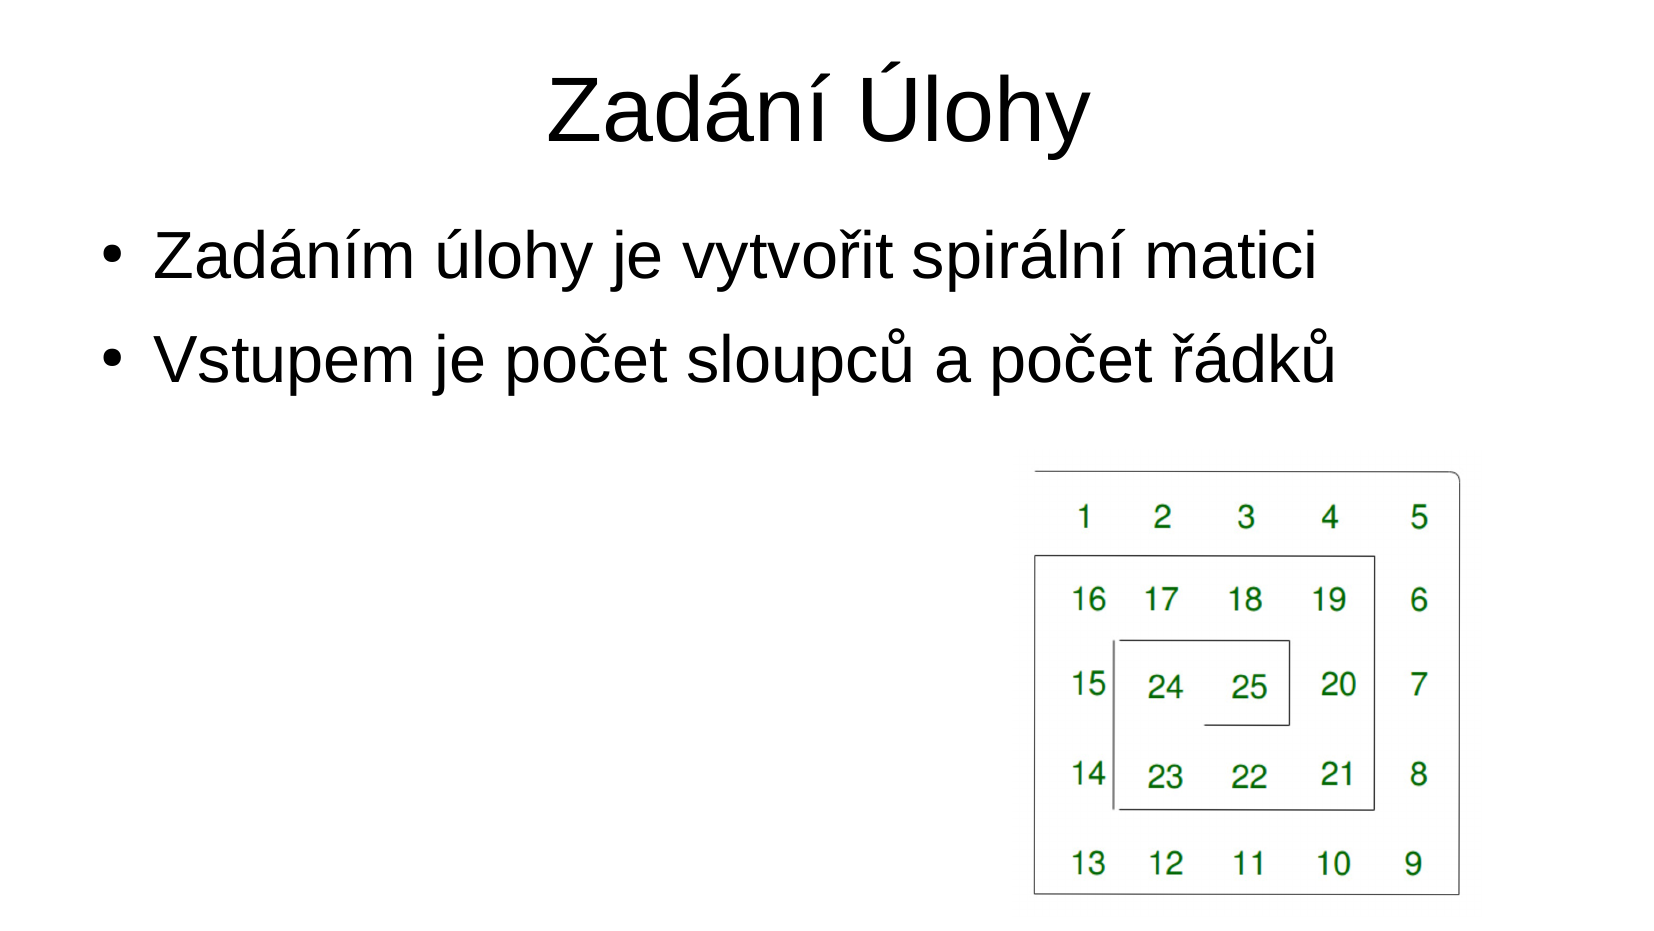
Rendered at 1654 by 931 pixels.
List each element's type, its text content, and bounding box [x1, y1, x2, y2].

picture [1012, 450, 1482, 917]
title Zadání Úlohy [75, 32, 1564, 188]
list Zadáním úlohy je vytvořit spirální matici Vstupem je počet sloupců a počet řádků [82, 217, 1571, 758]
